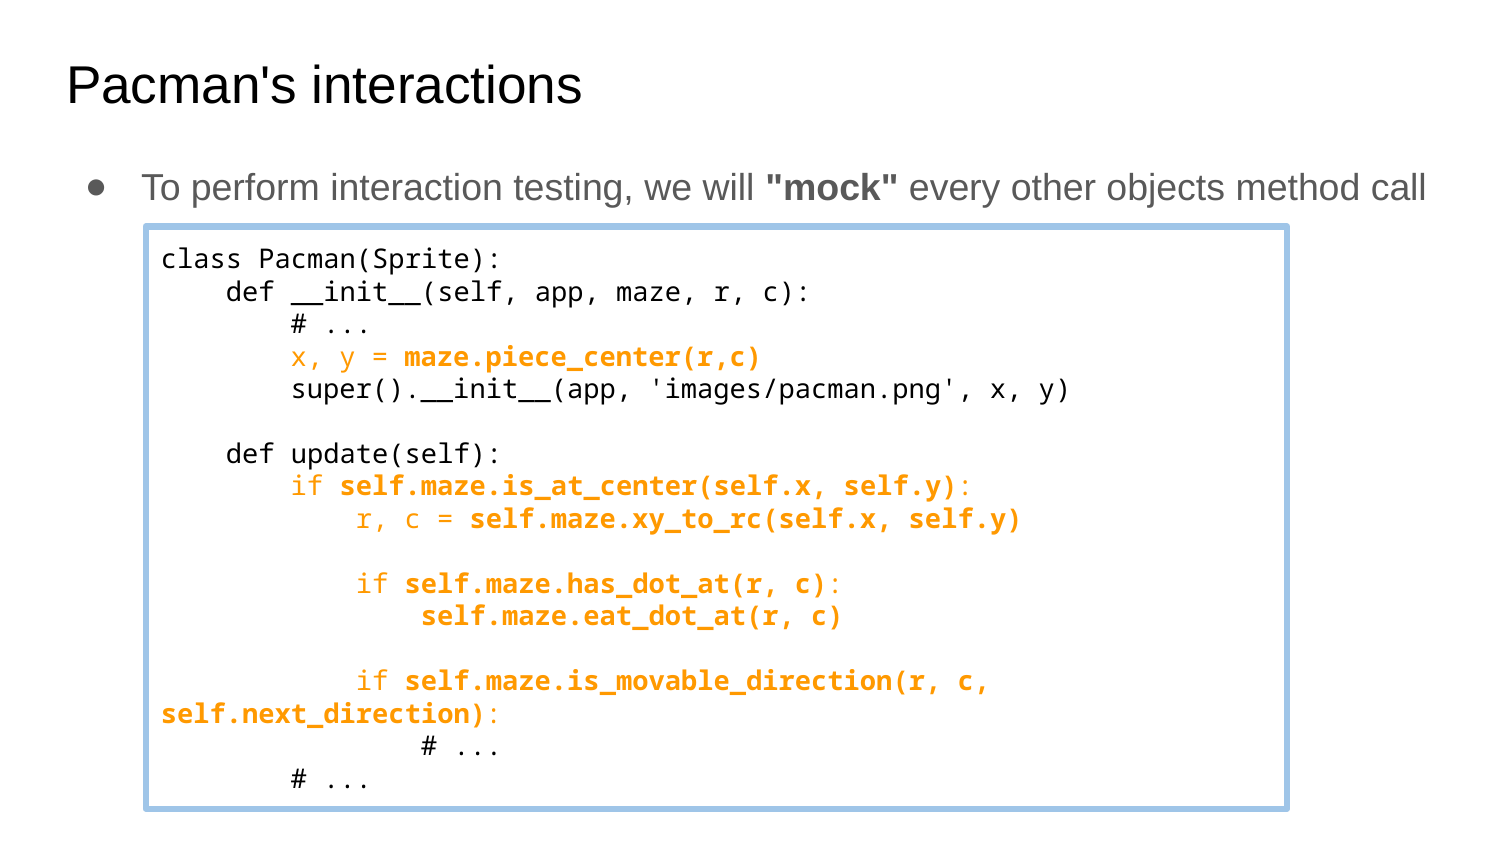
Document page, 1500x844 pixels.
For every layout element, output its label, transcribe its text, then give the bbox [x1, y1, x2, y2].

title Pacman's interactions [51, 35, 1449, 130]
list To perform interaction testing, we will "mock" every other objects method call [51, 141, 1449, 795]
text_box class Pacman(Sprite): def __init__(self, app, maze, r, c): # ... x, y = maze.piece_center(r,c) super().__init__(app, 'images/pacman.png', x, y) def update(self): if self.maze.is_at_center(self.x, self.y): r, c = self.maze.xy_to_rc(self.x, self.y) if self.maze.has_dot_at(r, c): self.maze.eat_dot_at(r, c) if self.maze.is_movable_direction(r, c, self.next_direction): # ... # ... [145, 226, 1287, 809]
